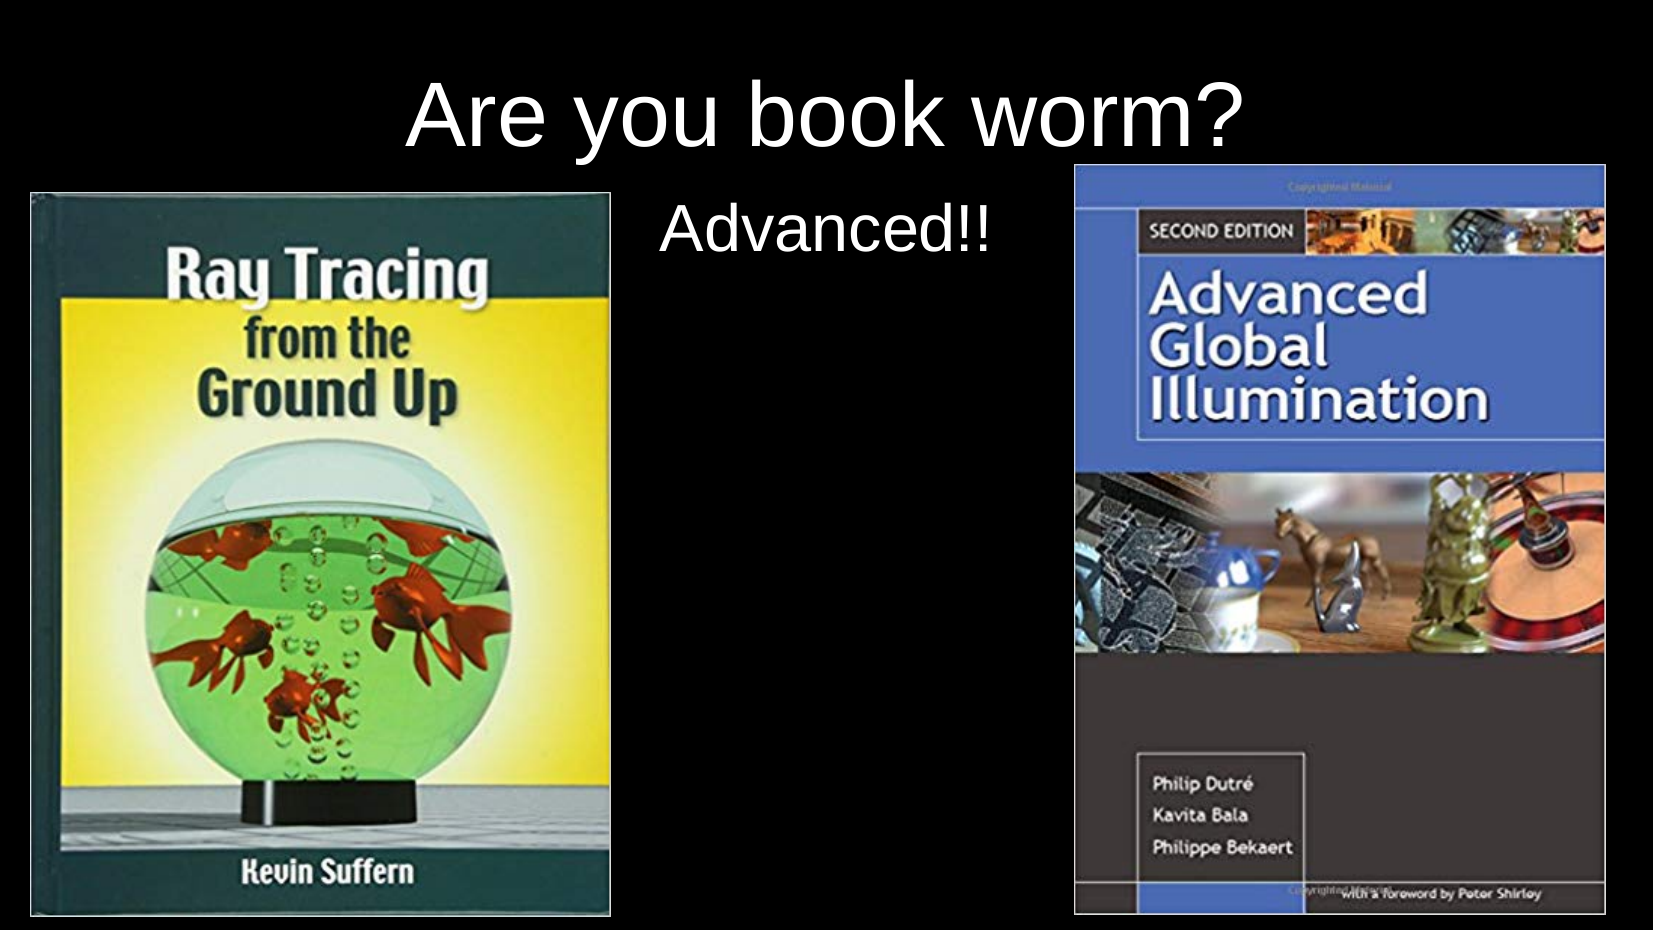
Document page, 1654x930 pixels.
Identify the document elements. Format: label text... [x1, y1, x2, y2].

title Are you book worm? [82, 37, 1571, 165]
picture [30, 192, 611, 917]
subtitle Advanced!! [82, 165, 1074, 293]
picture [1074, 164, 1606, 915]
